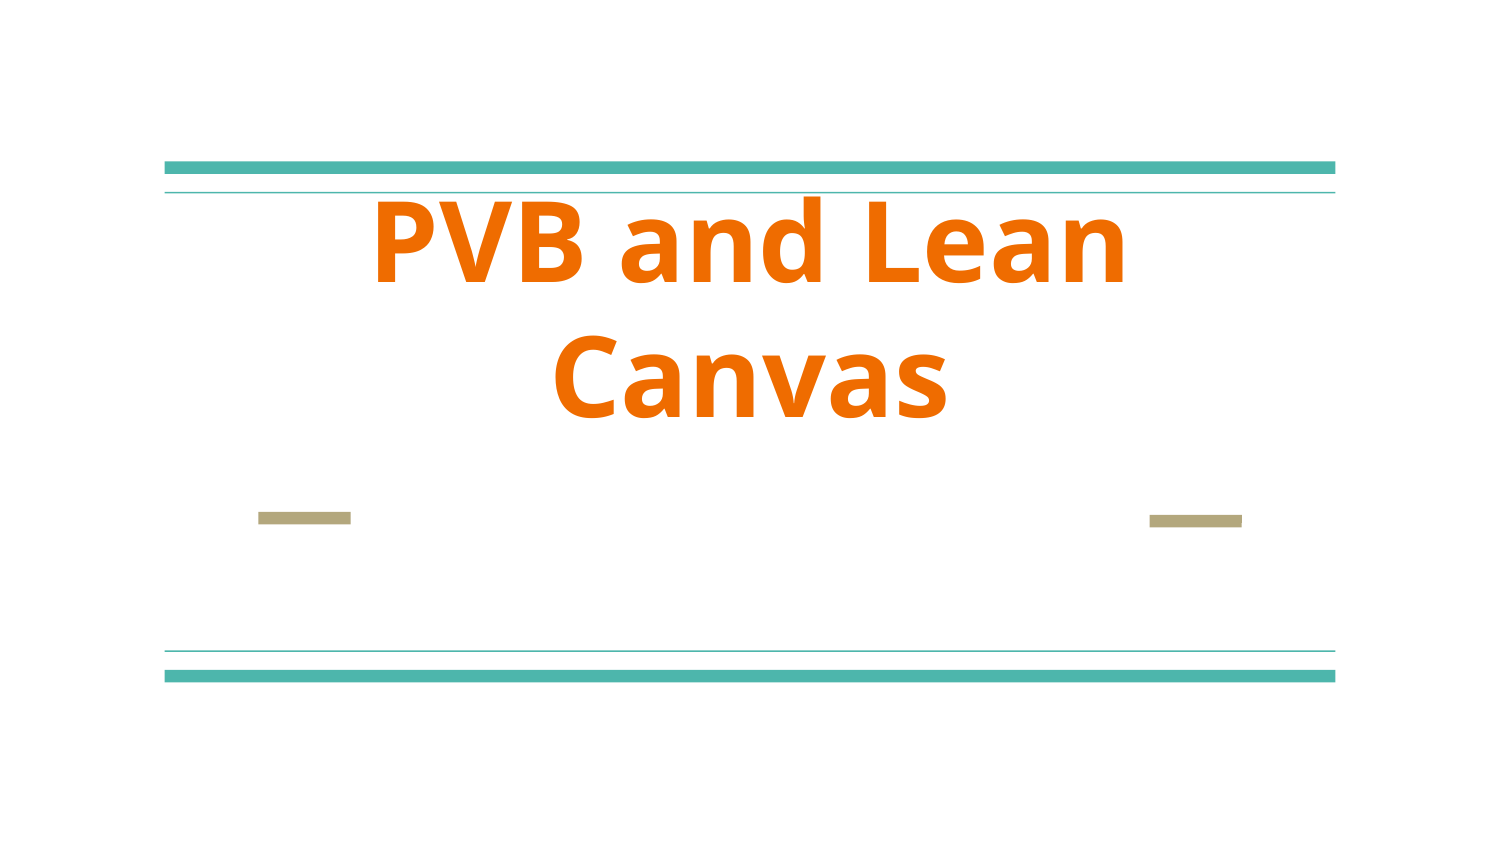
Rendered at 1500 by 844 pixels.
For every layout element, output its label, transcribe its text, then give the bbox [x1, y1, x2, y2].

title PVB and Lean Canvas [164, 287, 1336, 456]
